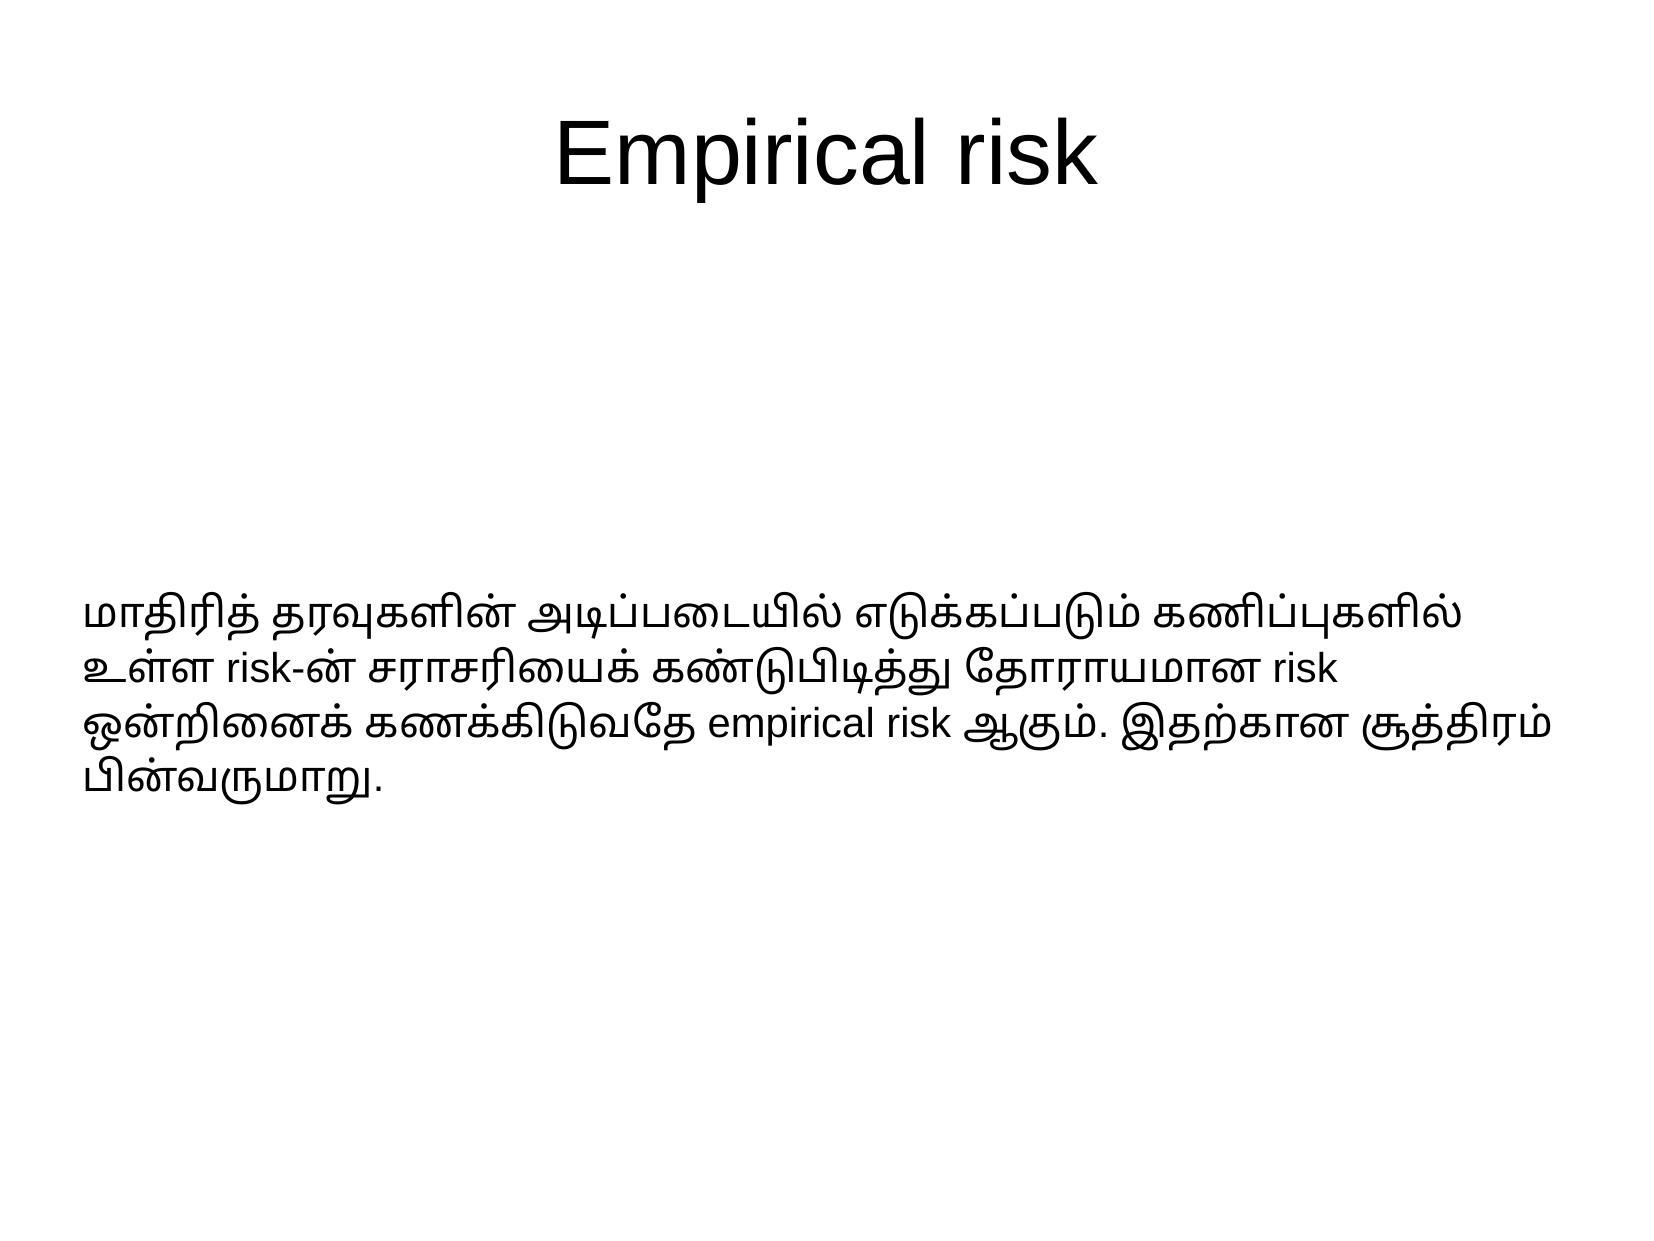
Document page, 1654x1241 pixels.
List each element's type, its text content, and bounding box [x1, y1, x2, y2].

subtitle மாதிரித் தரவுகளின் அடிப்படையில் எடுக்கப்படும் கணிப்புகளில் உள்ள risk-ன் சராசரியைக் கண்டுபிடித்து தோராயமான risk ஒன்றினைக் கணக்கிடுவதே empirical risk ஆகும். இதற்கான சூத்திரம் பின்வருமாறு. [82, 290, 1571, 1109]
title Empirical risk [82, 49, 1571, 257]
